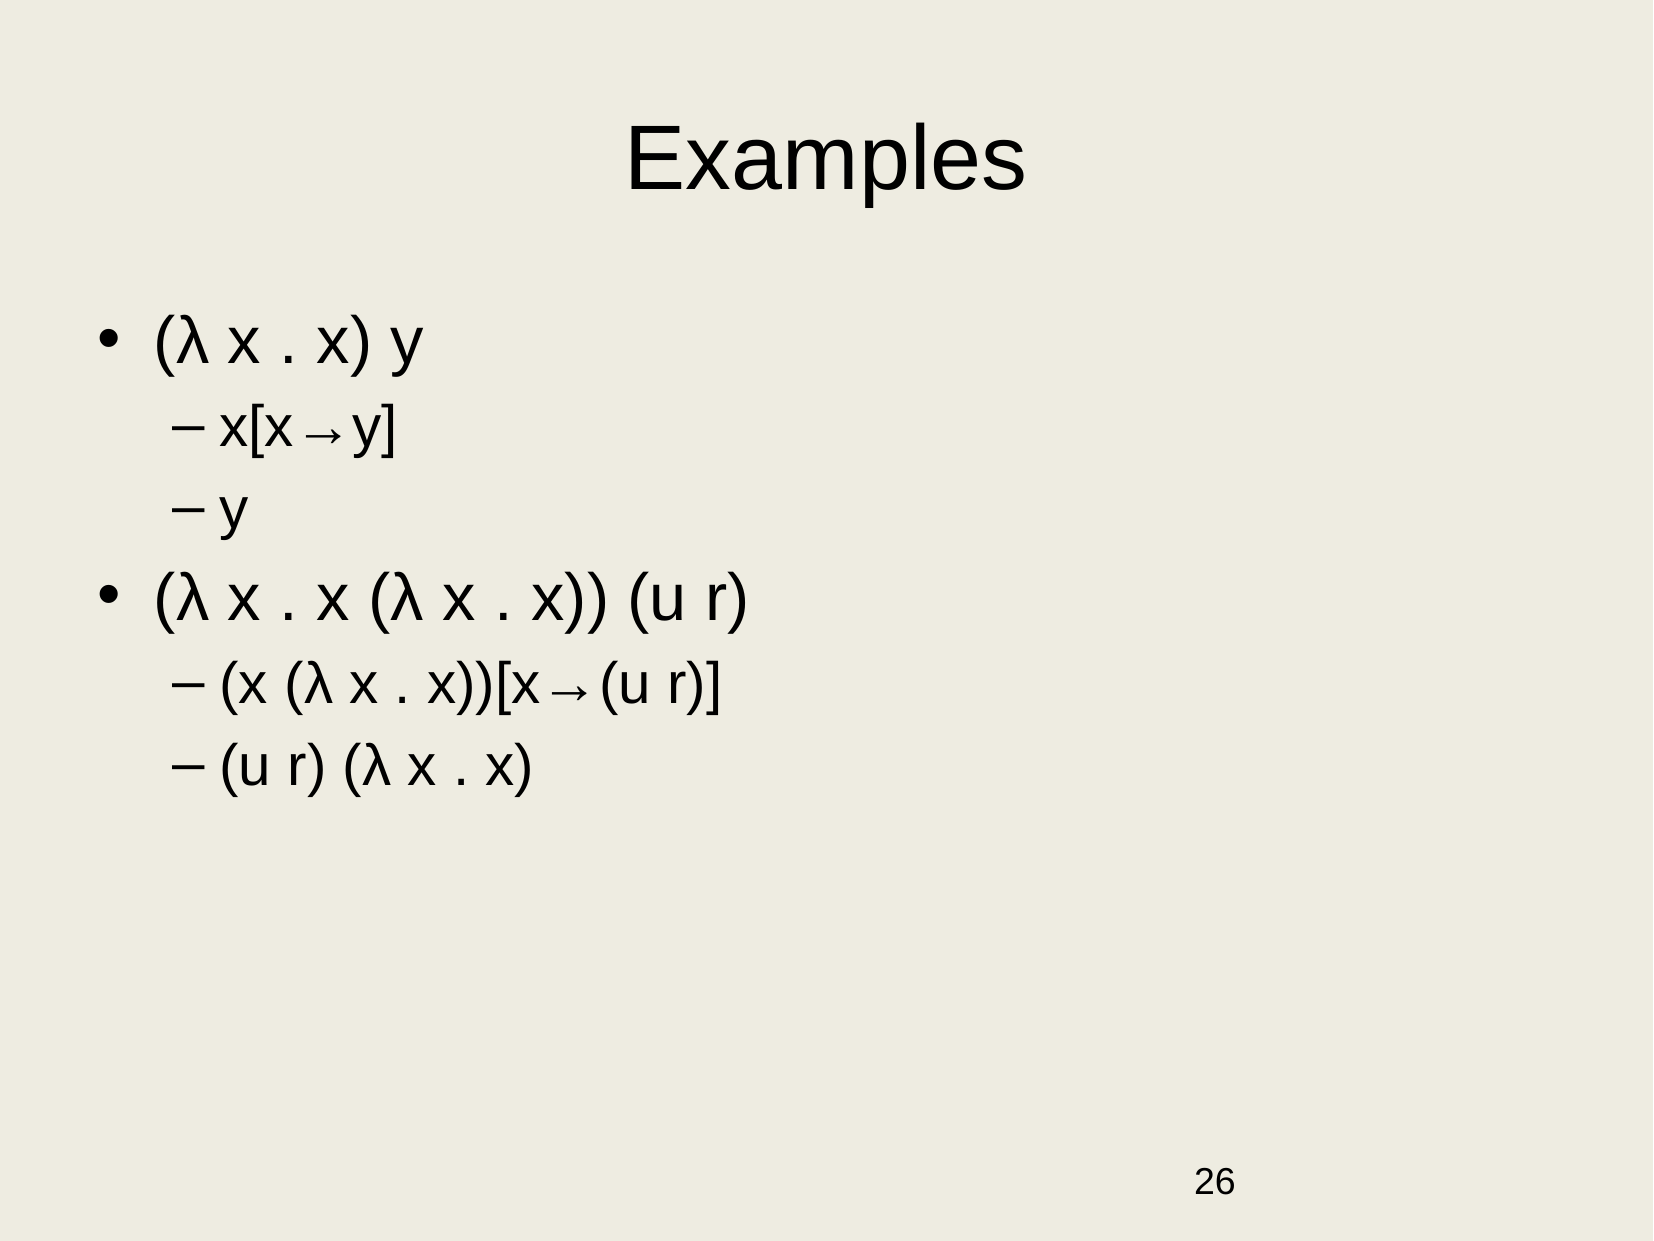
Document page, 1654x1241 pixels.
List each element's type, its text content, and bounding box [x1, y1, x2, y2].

title Examples [82, 49, 1571, 257]
slide_number <number> [1179, 1149, 1565, 1216]
list (λ x . x) y x[x→y] y (λ x . x (λ x . x)) (u r) (x (λ x . x))[x→(u r)] (u r) (λ x . x) [82, 289, 1571, 1109]
